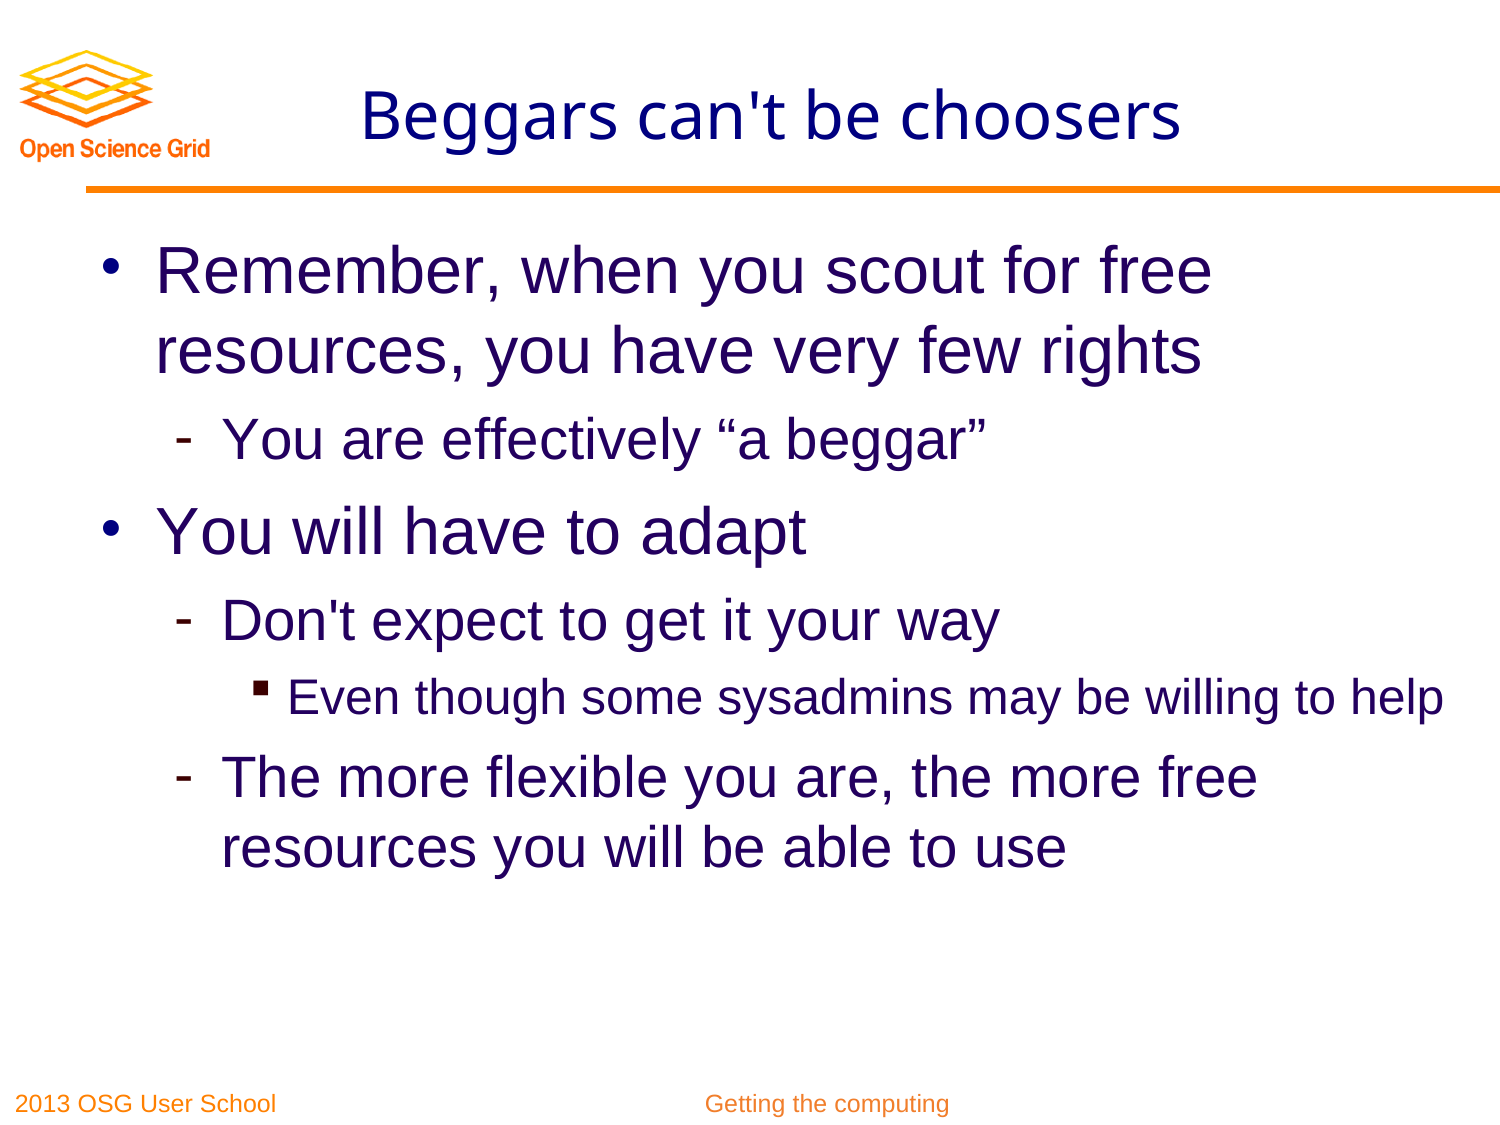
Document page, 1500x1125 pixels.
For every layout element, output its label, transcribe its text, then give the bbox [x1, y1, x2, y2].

list Remember, when you scout for free resources, you have very few rights You are effectively “a beggar” You will have to adapt Don't expect to get it your way Even though some sysadmins may be willing to help The more flexible you are, the more free resources you will be able to use [84, 218, 1500, 962]
title Beggars can't be choosers [201, 18, 1342, 207]
picture [0, 27, 201, 179]
